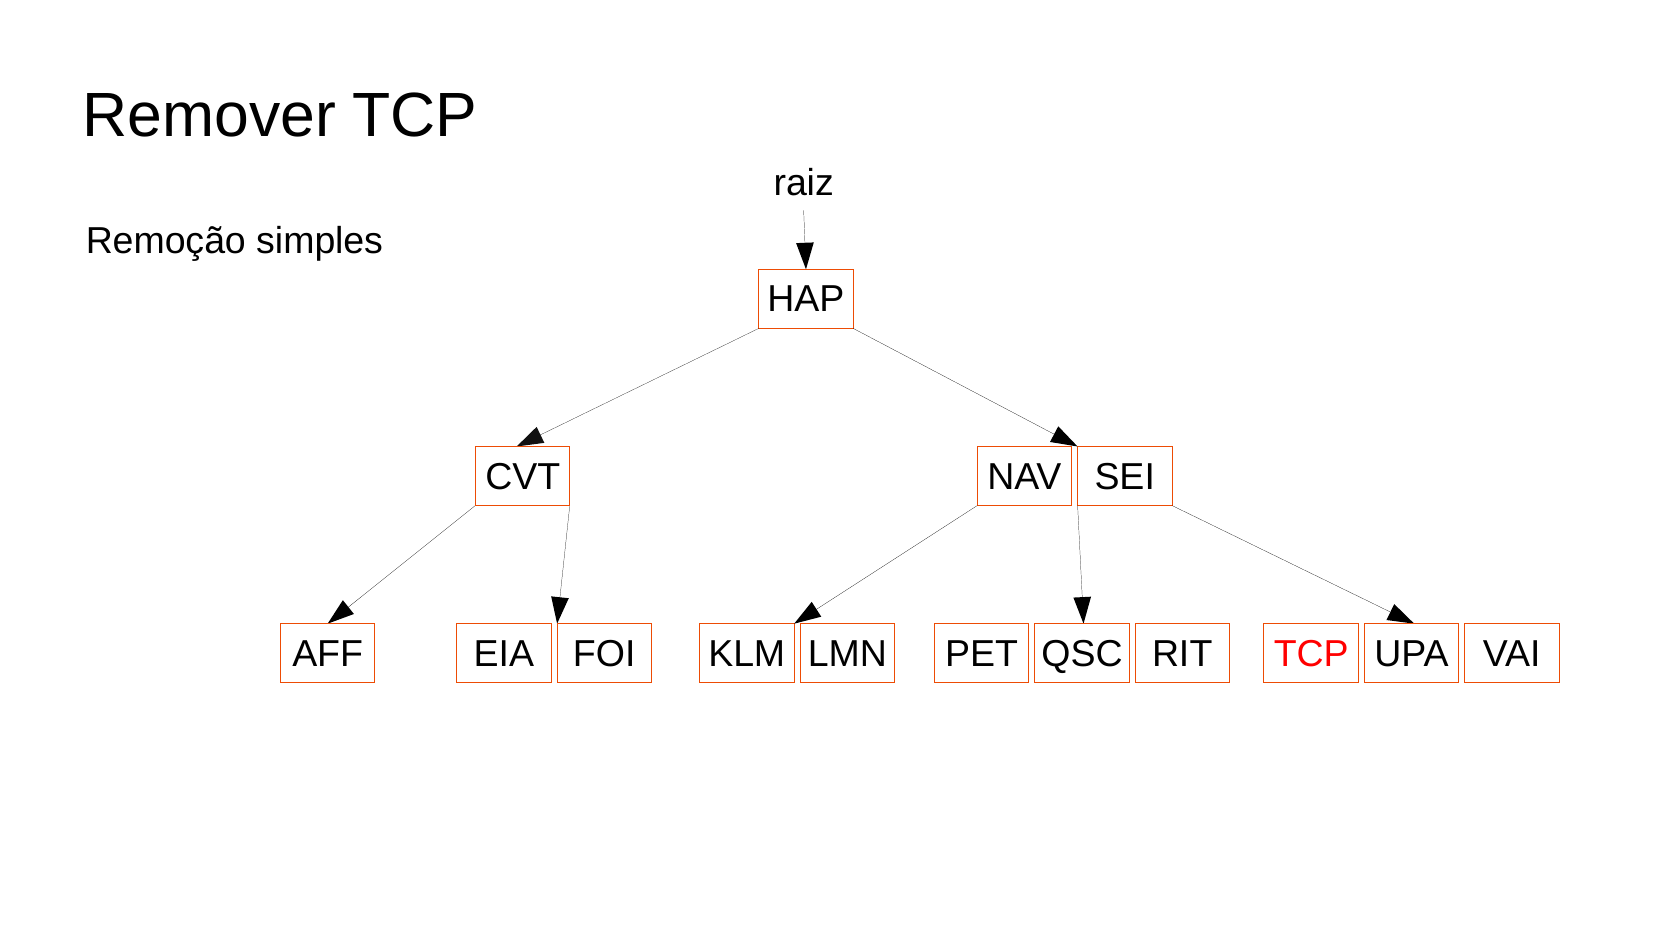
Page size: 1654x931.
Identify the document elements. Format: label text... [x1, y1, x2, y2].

text_box LMN [800, 623, 895, 683]
text_box KLM [699, 623, 795, 683]
text_box TCP [1263, 623, 1359, 683]
text_box HAP [758, 269, 854, 329]
text_box raiz [758, 153, 849, 211]
text_box SEI [1077, 446, 1173, 506]
text_box CVT [475, 446, 570, 506]
text_box AFF [280, 623, 375, 683]
text_box QSC [1034, 623, 1130, 683]
text_box PET [934, 623, 1029, 683]
text_box Remoção simples [71, 212, 398, 270]
text_box RIT [1135, 623, 1230, 683]
text_box FOI [557, 623, 652, 683]
text_box NAV [977, 446, 1072, 506]
title Remover TCP [82, 37, 1571, 193]
text_box EIA [456, 623, 552, 683]
text_box VAI [1464, 623, 1560, 683]
text_box UPA [1364, 623, 1459, 683]
